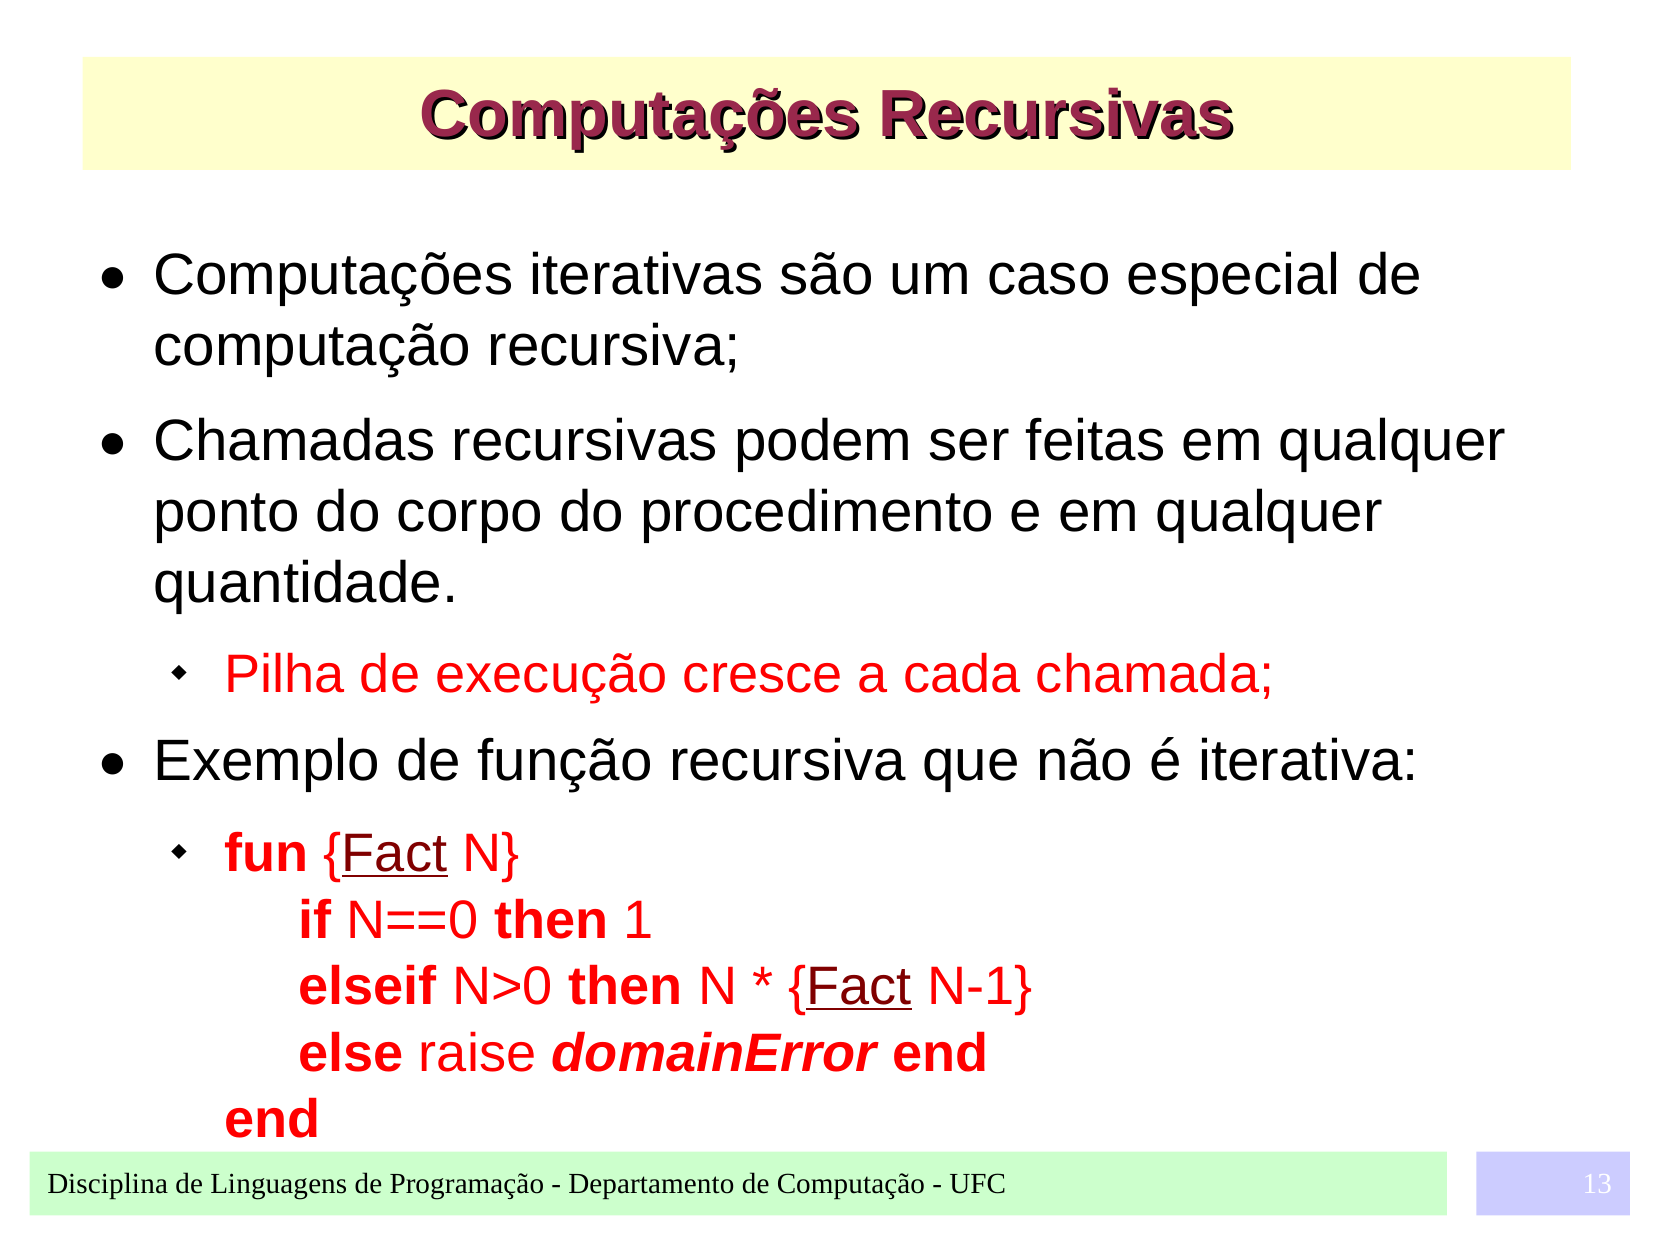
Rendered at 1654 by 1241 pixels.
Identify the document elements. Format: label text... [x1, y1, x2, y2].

title Computações Recursivas [82, 56, 1571, 170]
list Computações iterativas são um caso especial de computação recursiva; Chamadas recursivas podem ser feitas em qualquer ponto do corpo do procedimento e em qualquer quantidade. Pilha de execução cresce a cada chamada; Exemplo de função recursiva que não é iterativa: fun {Fact N} if N==0 then 1 elseif N>0 then N * {Fact N-1} else raise domainError end end [82, 242, 1571, 1173]
